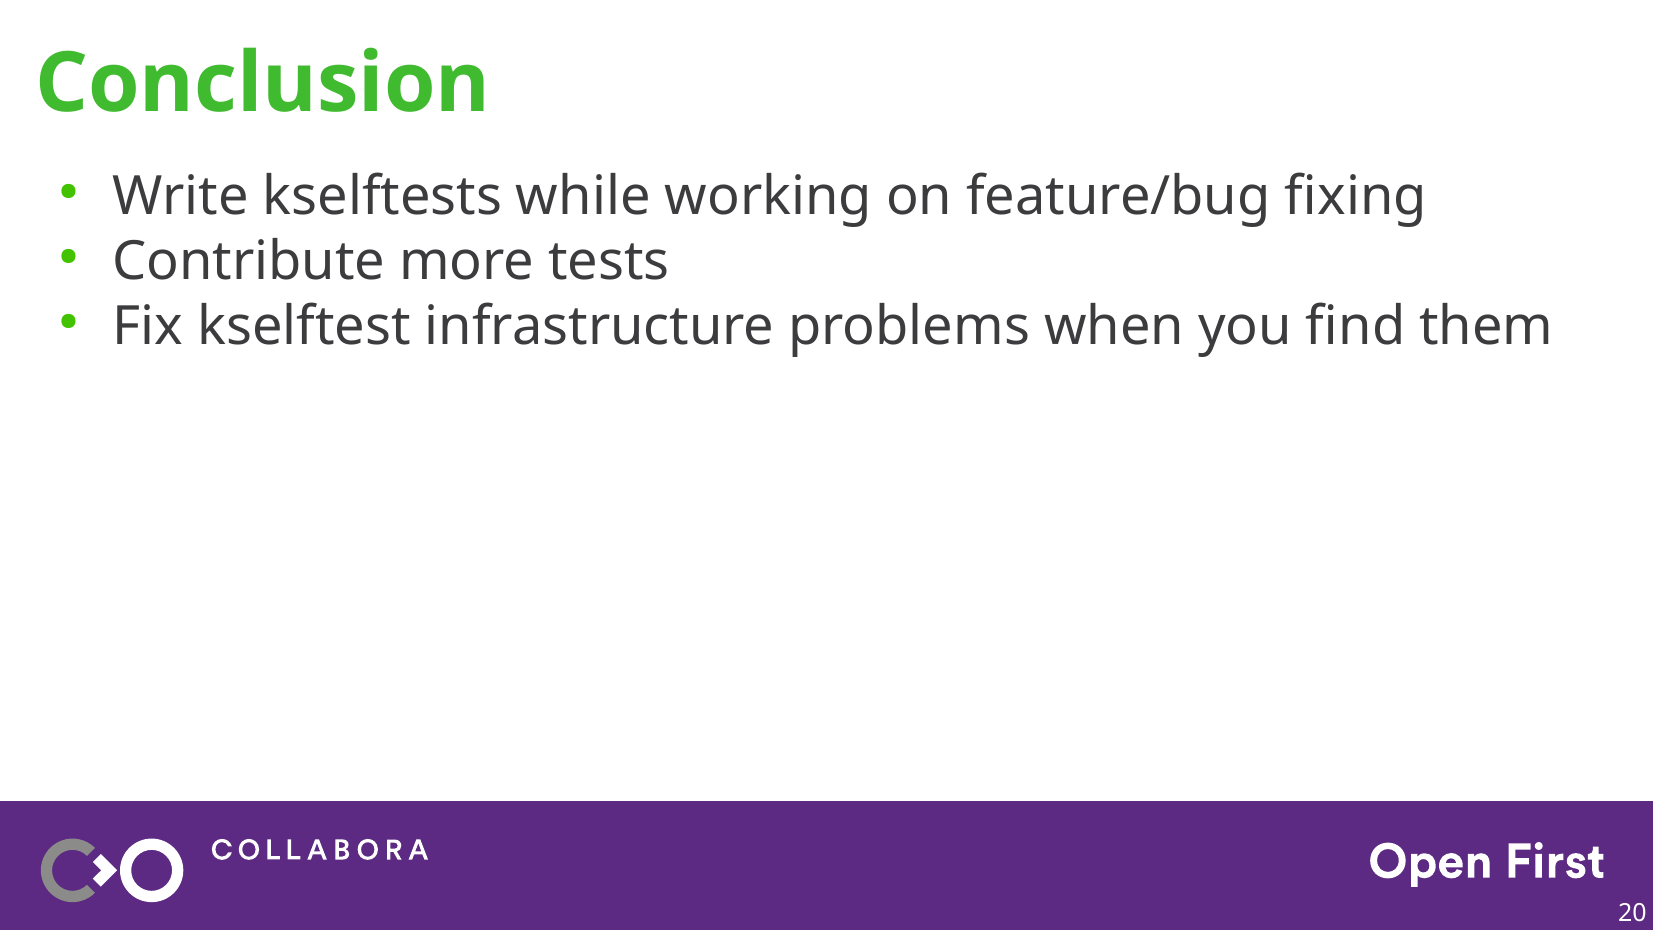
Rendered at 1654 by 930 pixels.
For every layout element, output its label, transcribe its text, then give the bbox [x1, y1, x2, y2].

title Conclusion [35, 28, 1608, 192]
list Write kselftests while working on feature/bug fixing Contribute more tests Fix kselftest infrastructure problems when you find them [41, 160, 1613, 804]
